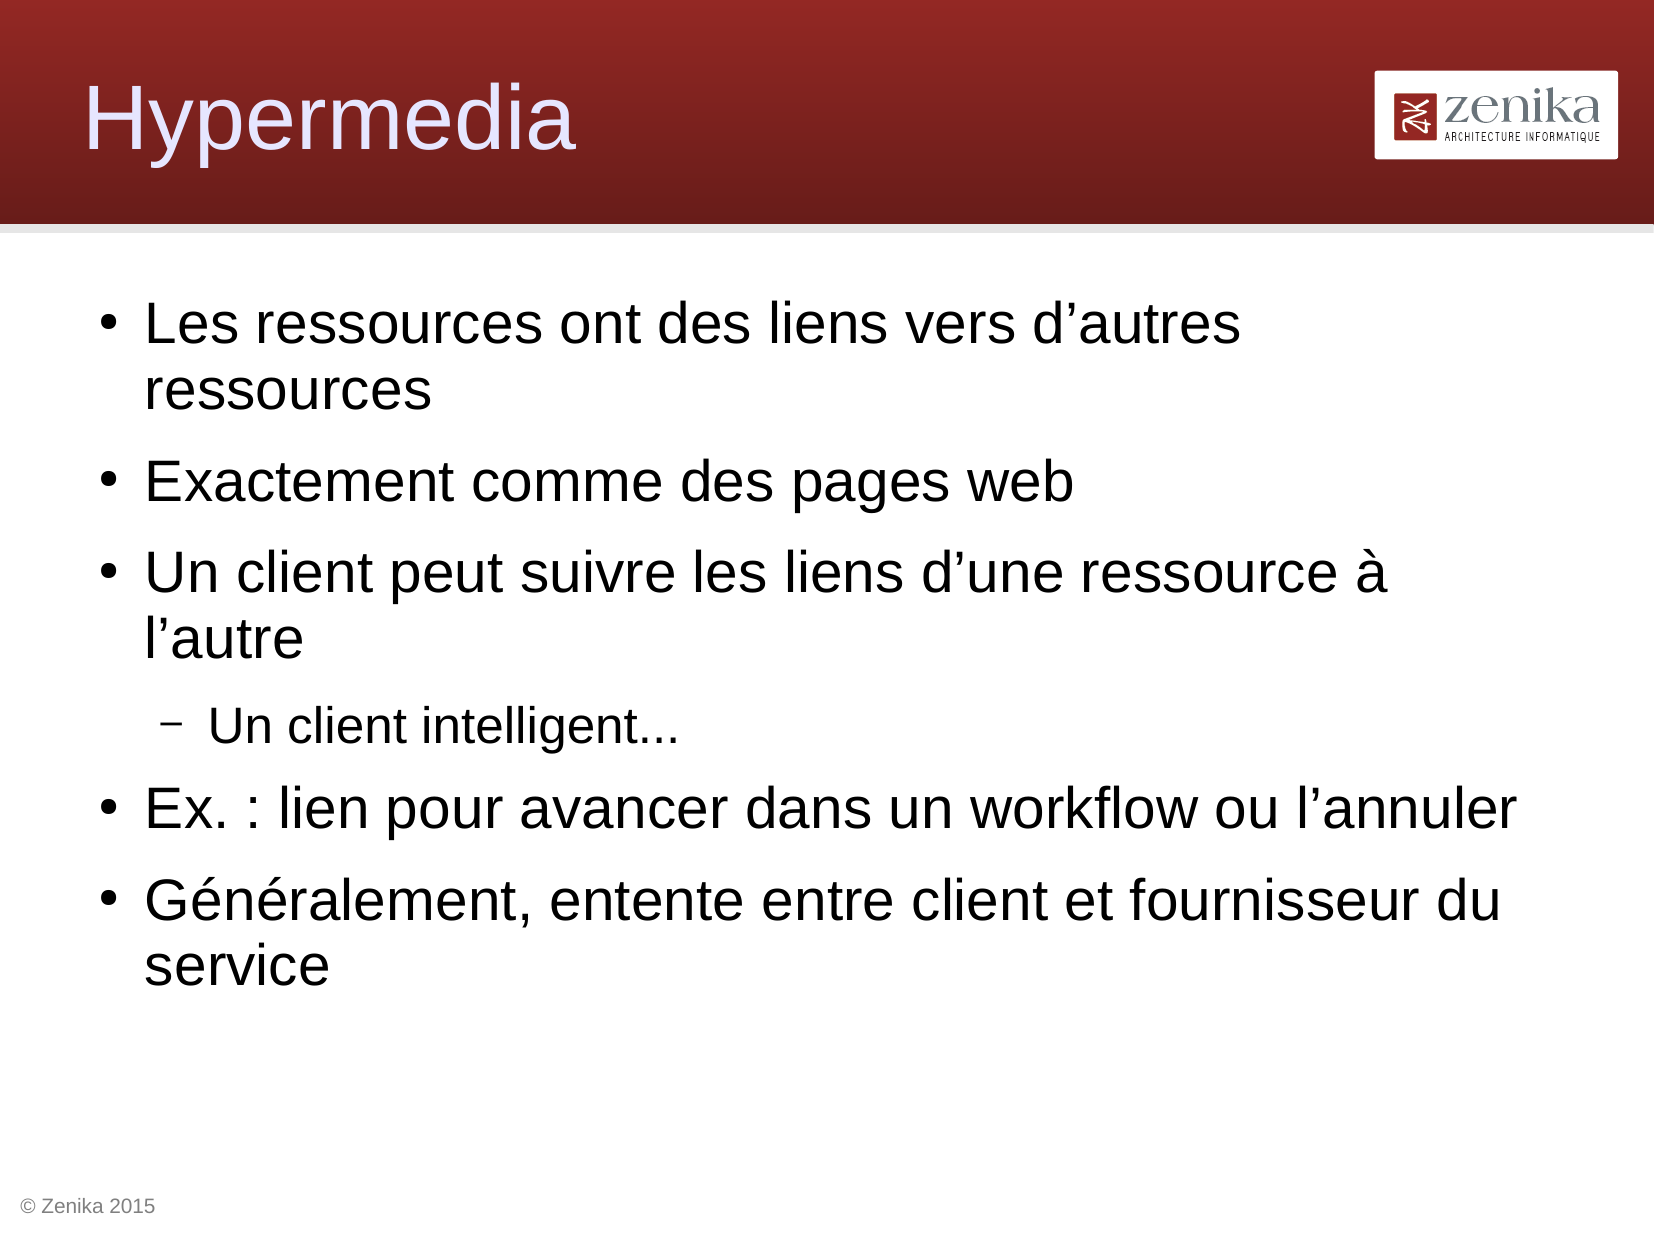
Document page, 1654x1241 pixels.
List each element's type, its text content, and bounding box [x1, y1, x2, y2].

title Hypermedia [82, 13, 1571, 222]
list Les ressources ont des liens vers d’autres ressources Exactement comme des pages web Un client peut suivre les liens d’une ressource à l’autre Un client intelligent... Ex. : lien pour avancer dans un workflow ou l’annuler Généralement, entente entre client et fournisseur du service [82, 290, 1538, 1010]
picture [1571, 82, 1600, 149]
